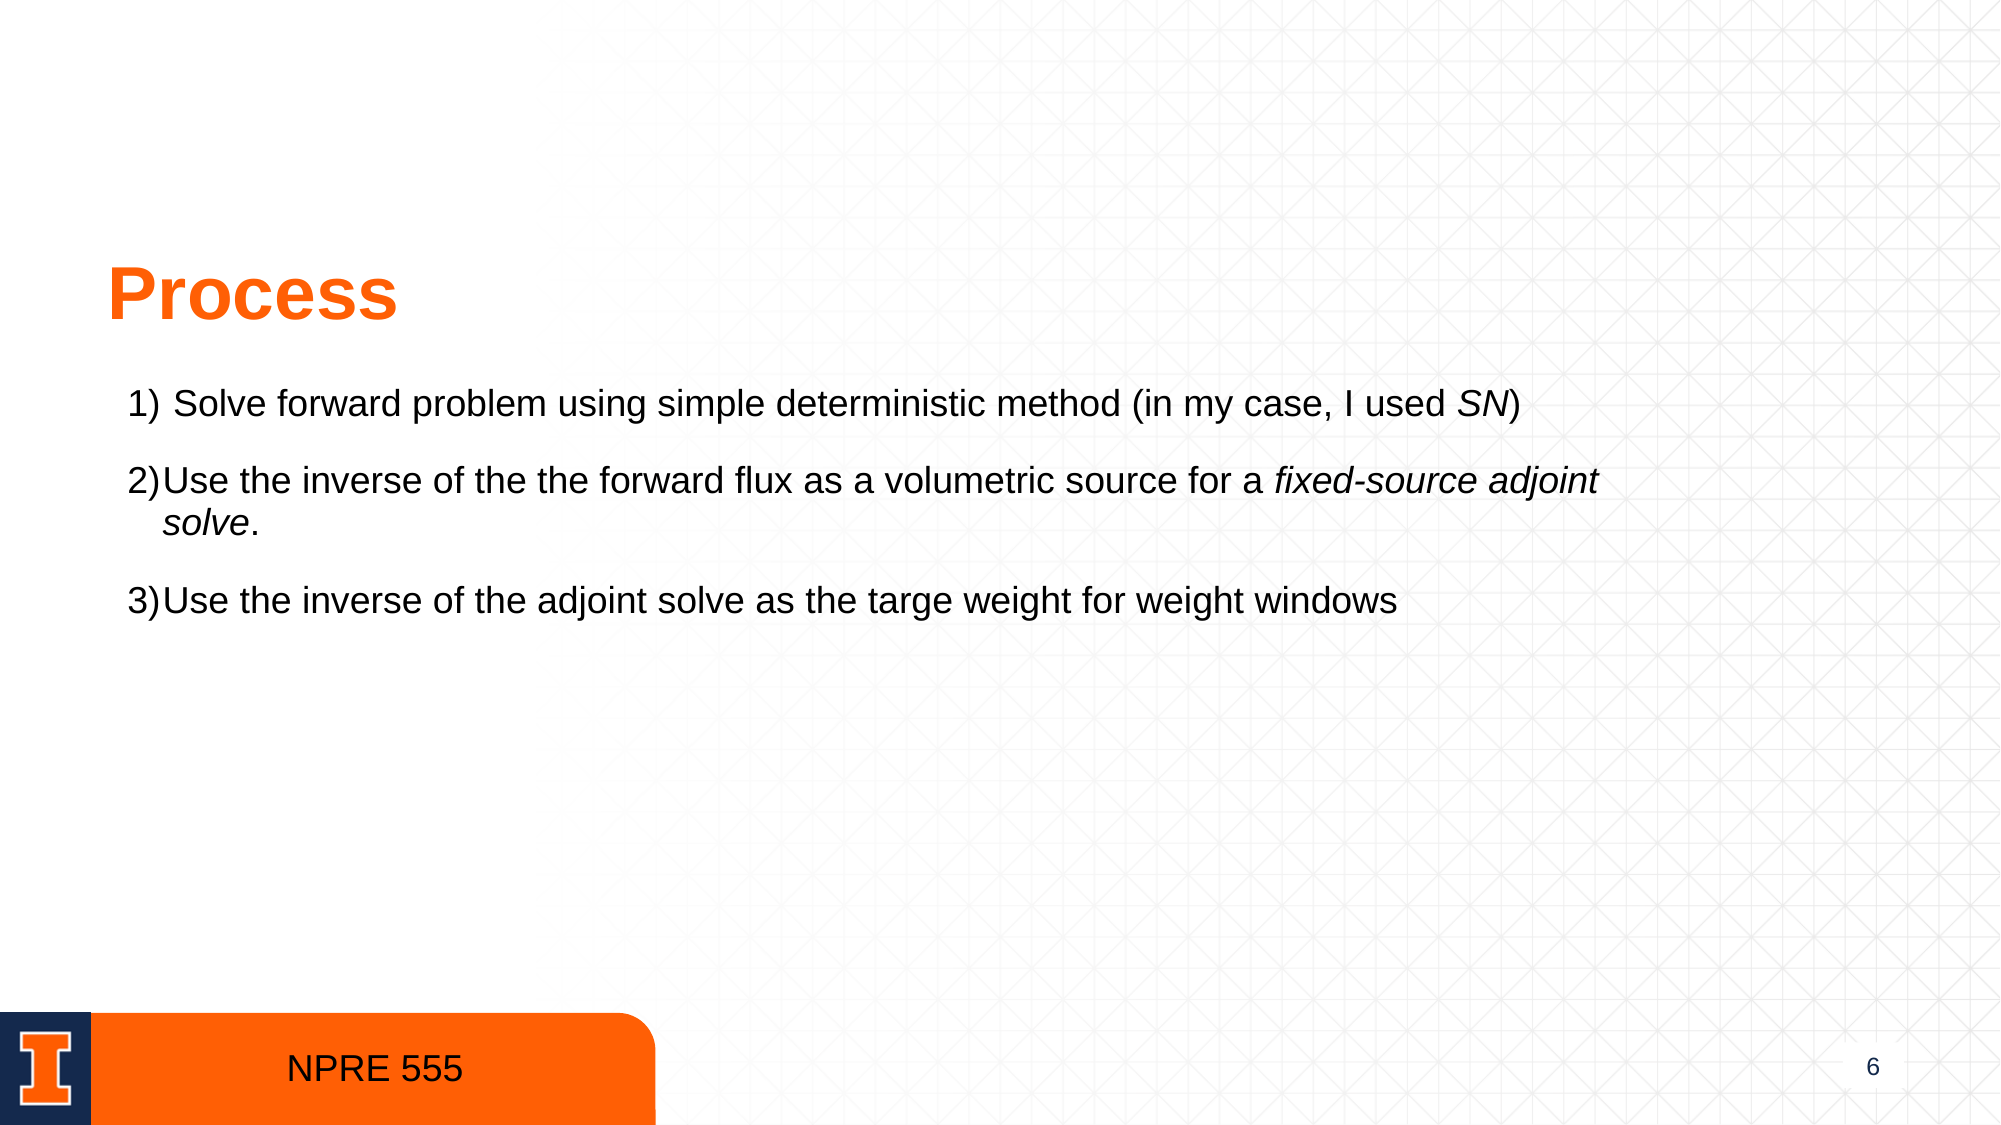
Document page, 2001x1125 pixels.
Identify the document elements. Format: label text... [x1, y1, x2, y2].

text_box Solve forward problem using simple deterministic method (in my case, I used SN) Use the inverse of the the forward flux as a volumetric source for a fixed-source adjoint solve. Use the inverse of the adjoint solve as the targe weight for weight windows [112, 375, 1688, 938]
title Process [93, 246, 1234, 343]
picture [0, 0, 2001, 1125]
text_box NPRE 555 [187, 1050, 563, 1088]
